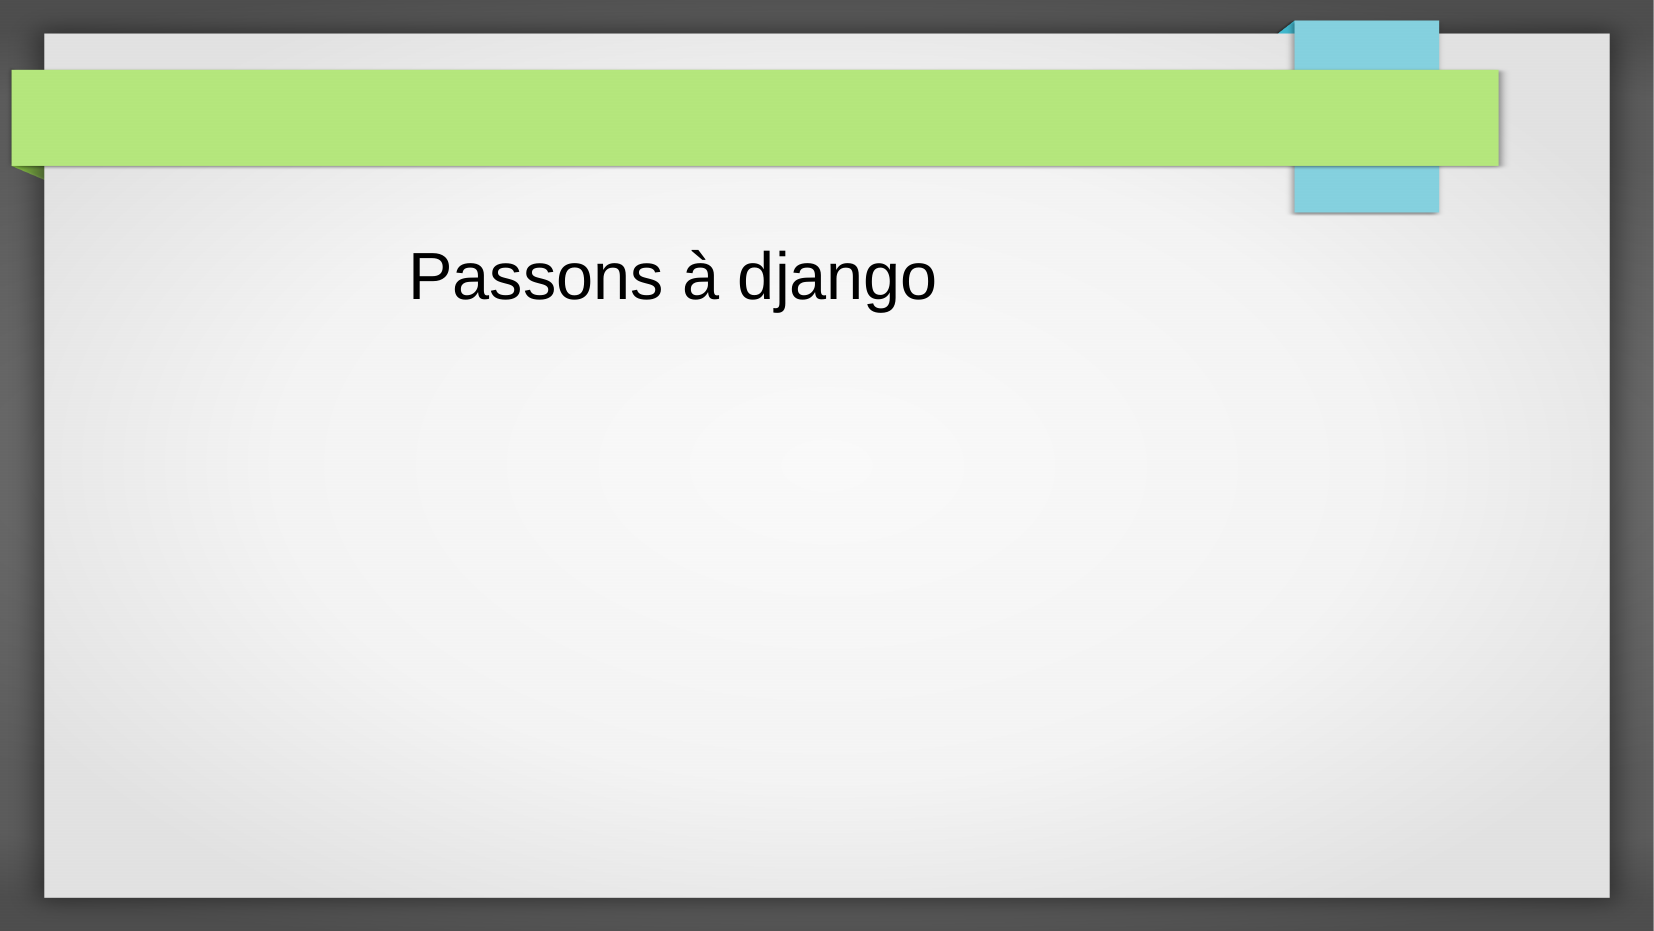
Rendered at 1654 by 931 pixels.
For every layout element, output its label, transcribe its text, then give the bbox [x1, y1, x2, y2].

subtitle Passons à django [82, 70, 1264, 482]
picture [0, 0, 1654, 931]
